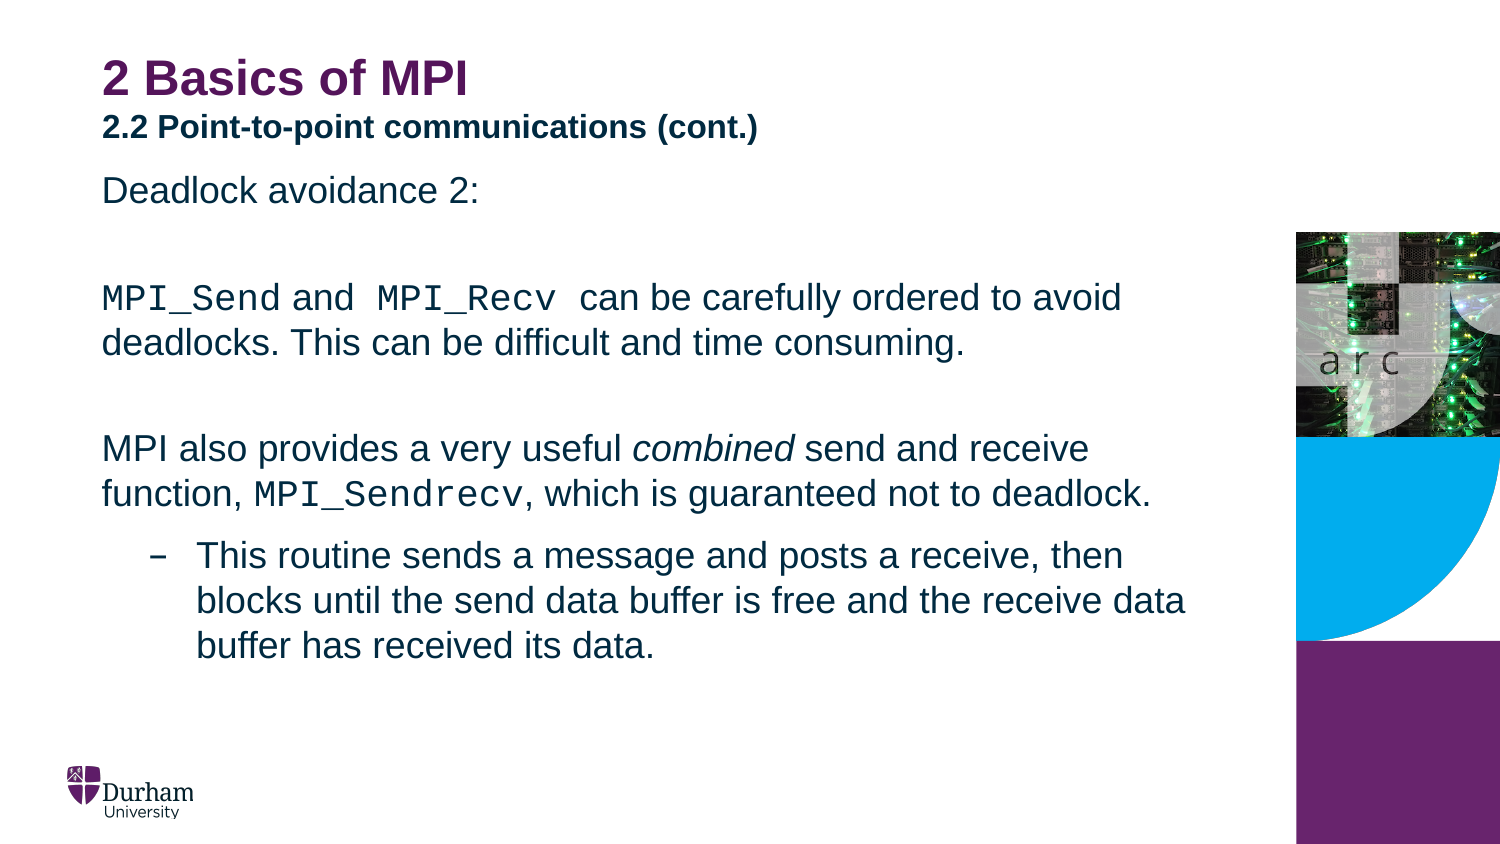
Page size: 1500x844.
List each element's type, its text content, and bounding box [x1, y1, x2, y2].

title 2 Basics of MPI 2.2 Point-to-point communications (cont.) [101, 45, 1399, 187]
text_box [1296, 640, 1500, 844]
picture [1296, 232, 1500, 436]
list Deadlock avoidance 2: MPI_Send and MPI_Recv can be carefully ordered to avoid deadlocks. This can be difficult and time consuming. MPI also provides a very useful combined send and receive function, MPI_Sendrecv, which is guaranteed not to deadlock. This routine sends a message and posts a receive, then blocks until the send data buffer is free and the receive data buffer has received its data. [101, 166, 1215, 751]
picture [1332, 467, 1500, 640]
picture [67, 766, 193, 819]
